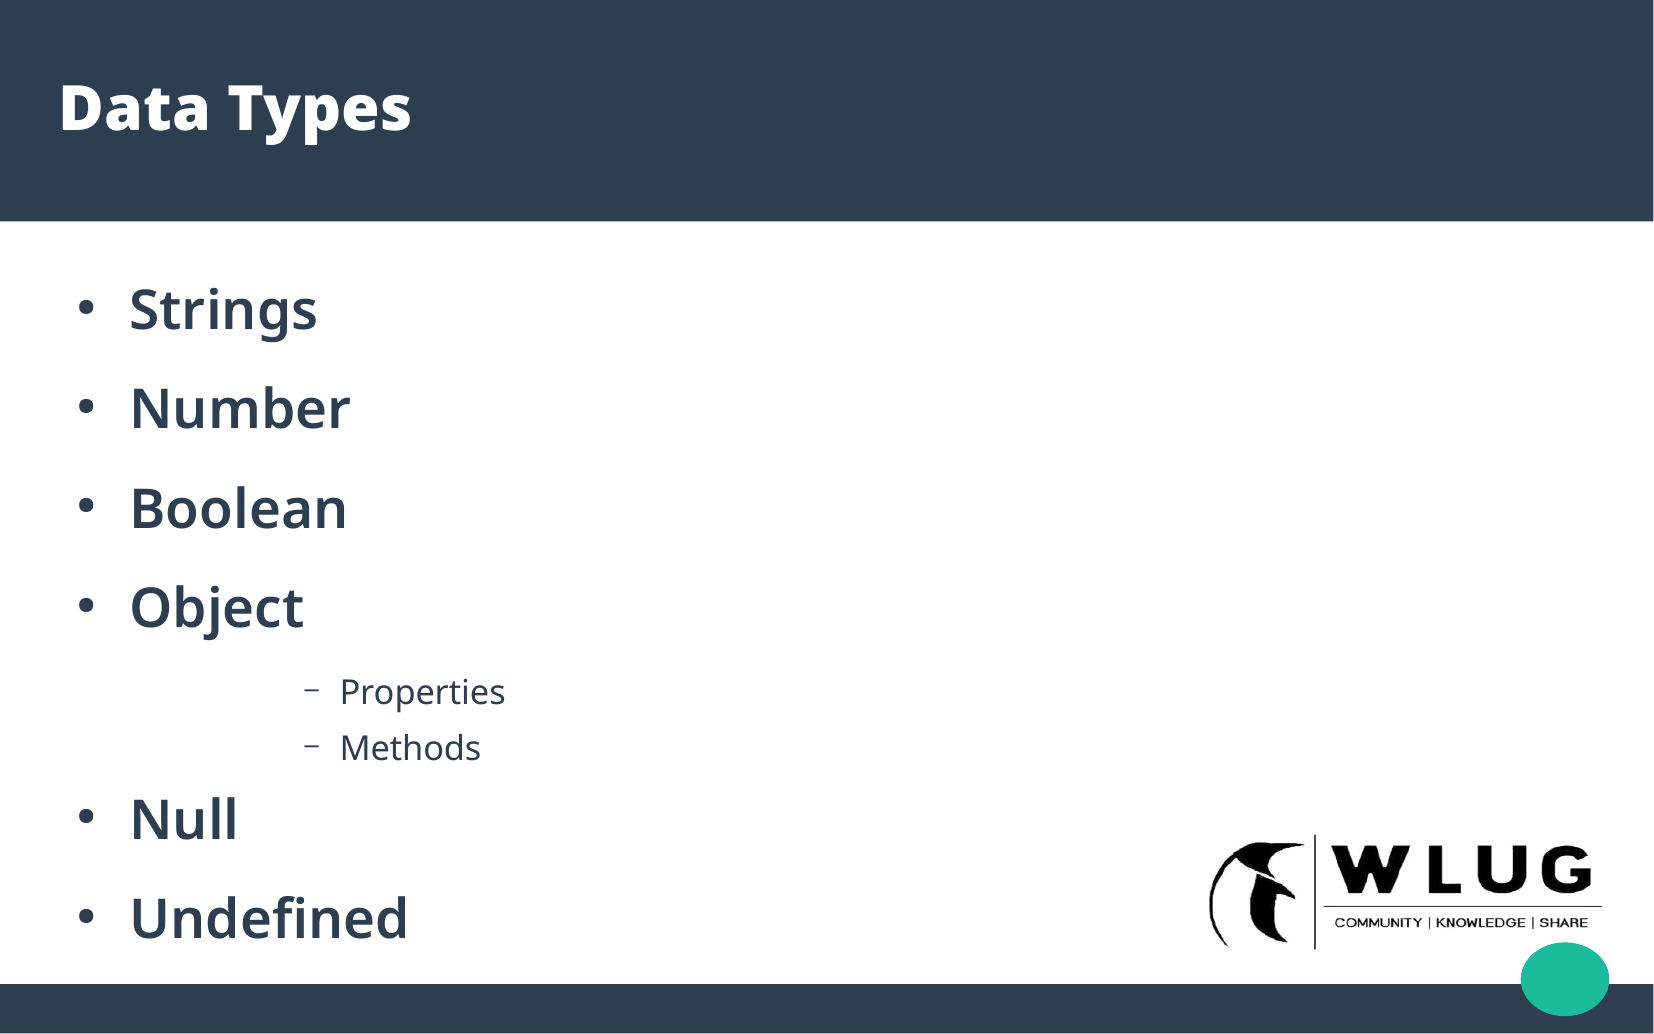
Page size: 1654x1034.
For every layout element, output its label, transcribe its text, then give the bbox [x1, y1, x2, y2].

list Strings Number Boolean Object Properties Methods Null Undefined [59, 270, 1595, 960]
title Data Types [59, 41, 1595, 173]
picture [1182, 826, 1616, 955]
